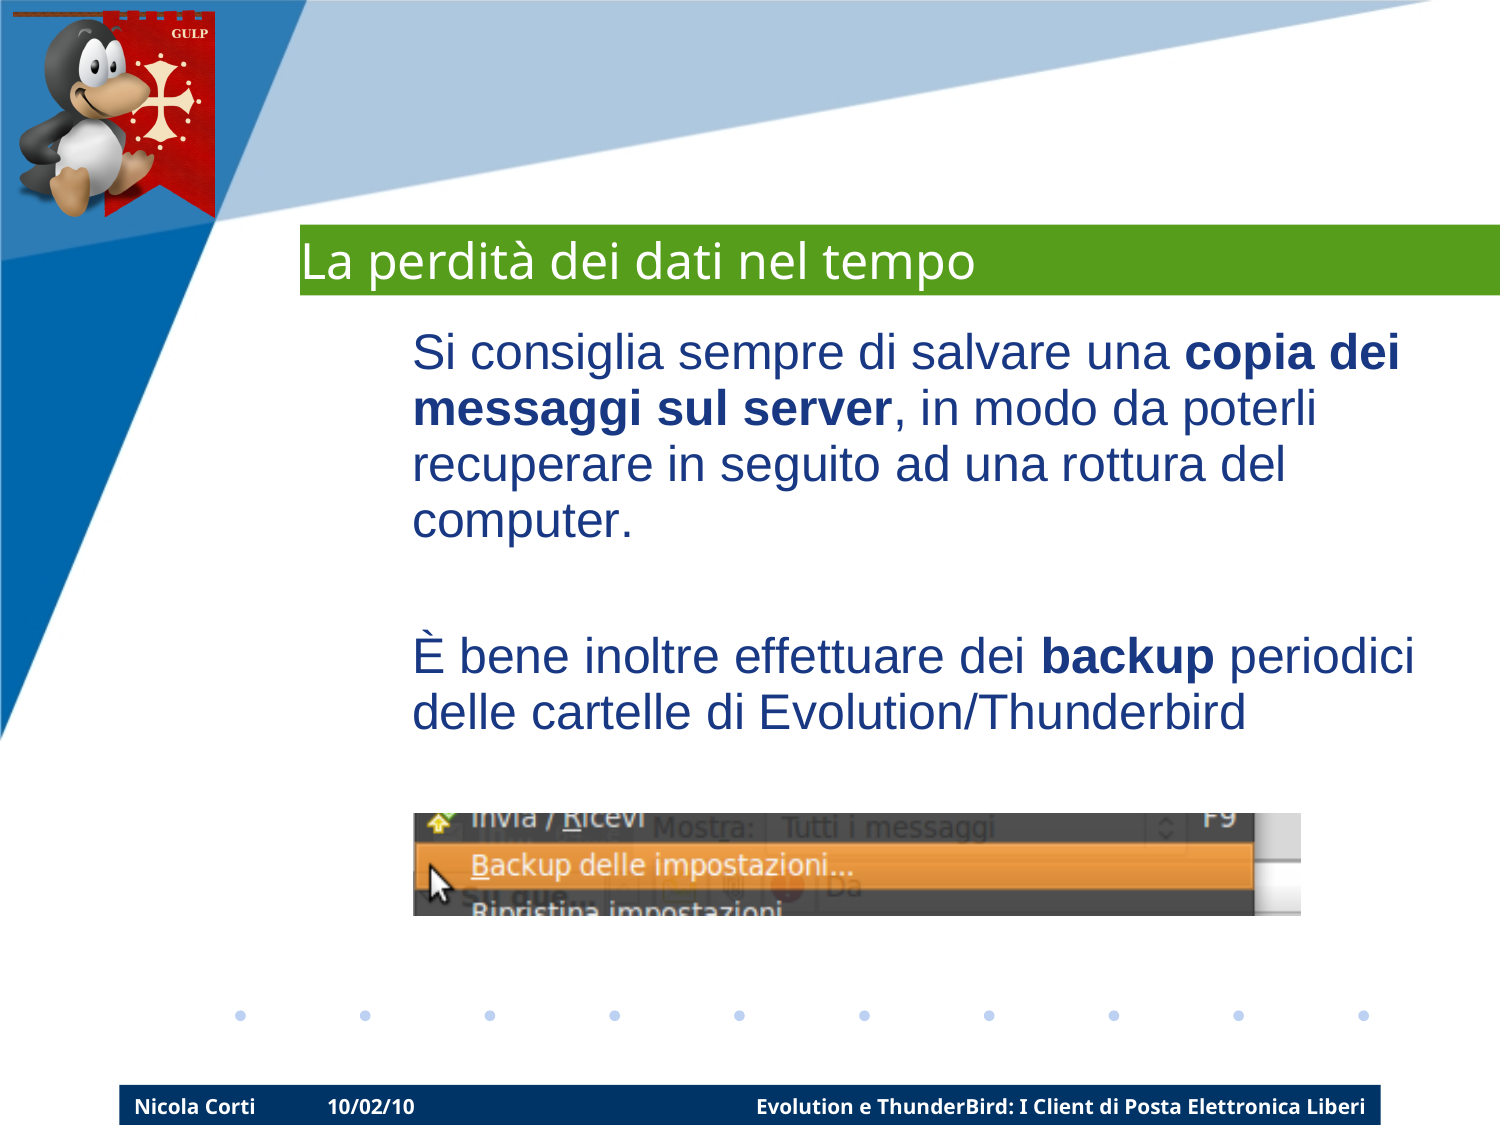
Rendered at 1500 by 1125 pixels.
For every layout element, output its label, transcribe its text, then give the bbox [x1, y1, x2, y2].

title La perdità dei dati nel tempo [300, 224, 1500, 296]
list Si consiglia sempre di salvare una copia dei messaggi sul server, in modo da poterli recuperare in seguito ad una rottura del computer. È bene inoltre effettuare dei backup periodici delle cartelle di Evolution/Thunderbird [299, 324, 1418, 1068]
picture [0, 0, 1500, 842]
picture [413, 813, 1301, 916]
